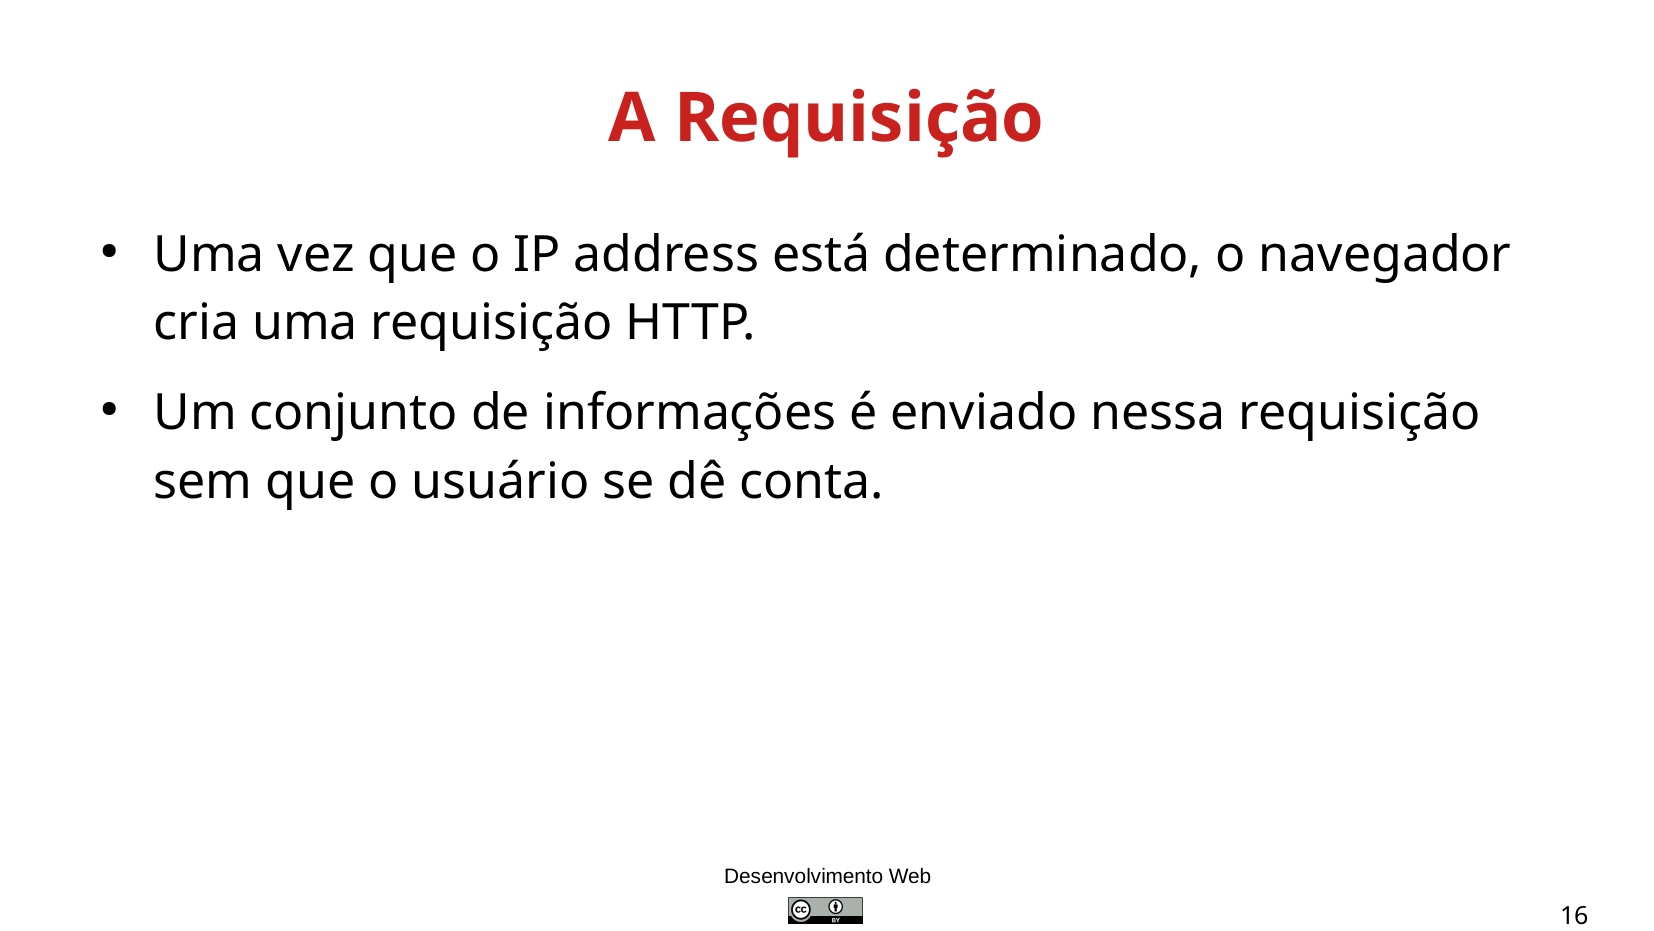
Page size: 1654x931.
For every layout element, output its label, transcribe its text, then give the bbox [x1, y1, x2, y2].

picture [788, 897, 863, 924]
list Uma vez que o IP address está determinado, o navegador cria uma requisição HTTP. Um conjunto de informações é enviado nessa requisição sem que o usuário se dê conta. [82, 217, 1571, 851]
title A Requisição [82, 37, 1571, 193]
